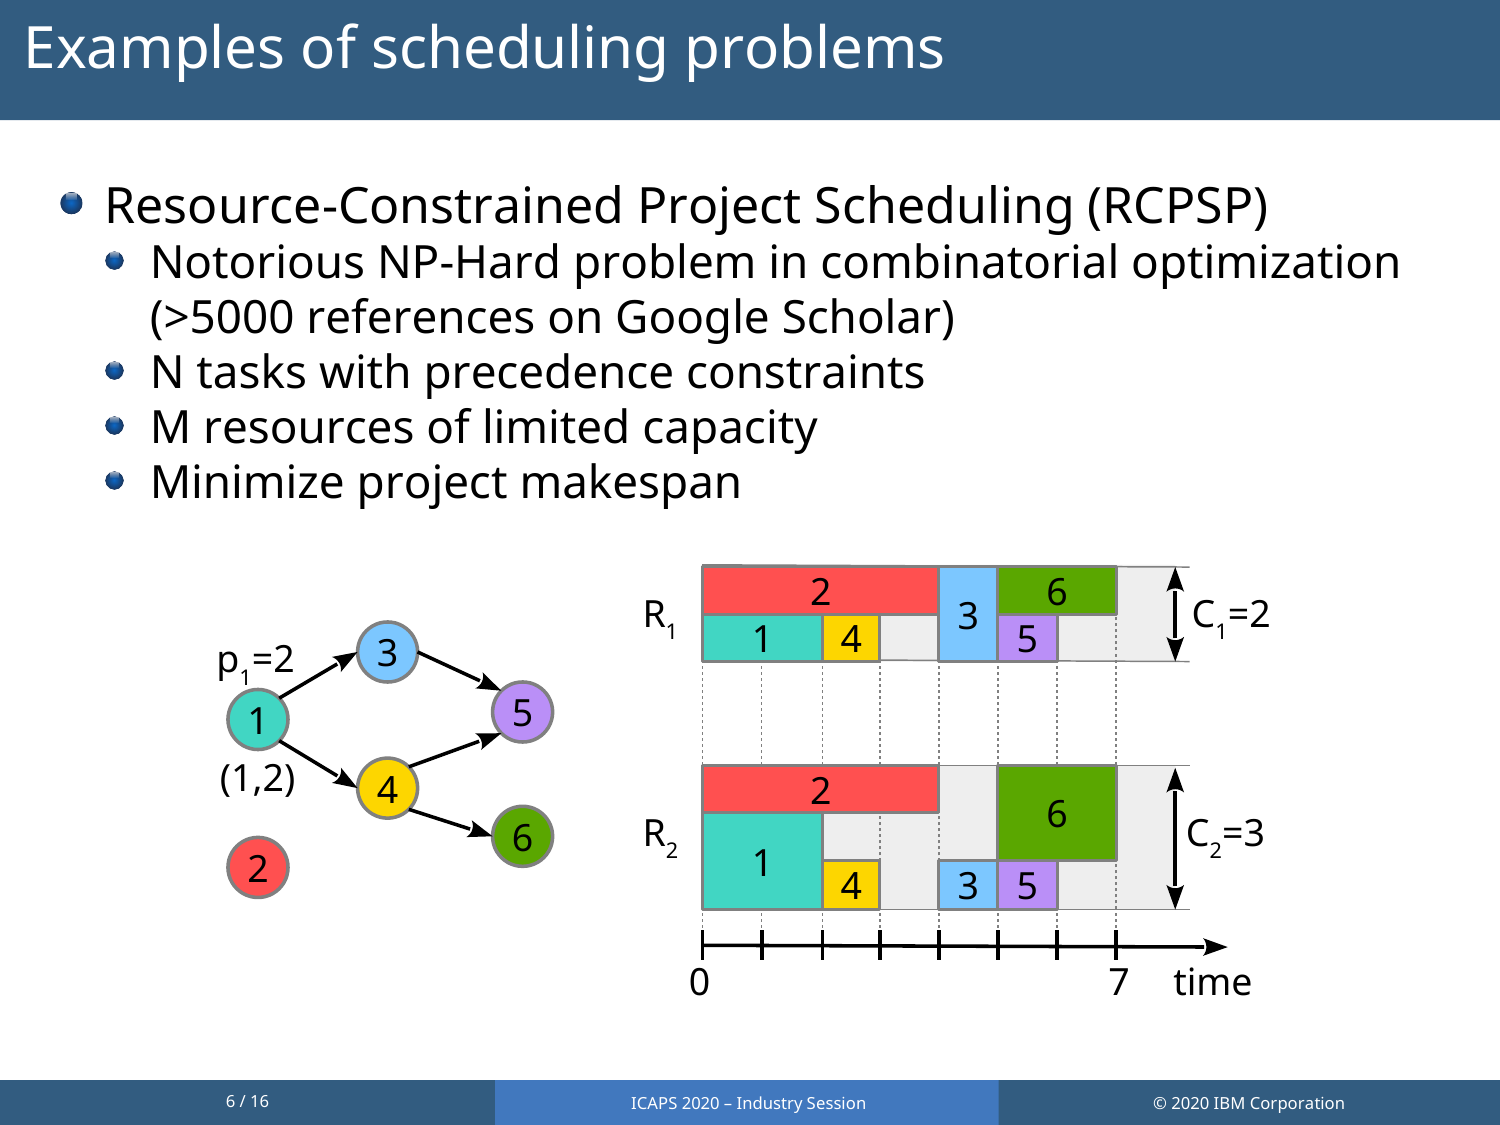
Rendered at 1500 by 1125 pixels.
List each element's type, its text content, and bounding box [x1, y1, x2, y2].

text_box p1=2 [201, 627, 315, 697]
text_box 0 [674, 950, 726, 1011]
text_box time [1158, 950, 1265, 1011]
text_box [823, 766, 997, 909]
list Resource-Constrained Project Scheduling (RCPSP) Notorious NP-Hard problem in combinatorial optimization (>5000 references on Google Scholar) N tasks with precedence constraints M resources of limited capacity Minimize project makespan [45, 165, 1441, 1036]
text_box 6 [997, 765, 1117, 861]
text_box 5 [997, 615, 1058, 662]
text_box 3 [938, 566, 997, 662]
text_box 4 [822, 614, 880, 662]
text_box (1,2) [205, 746, 311, 806]
text_box 5 [997, 861, 1058, 910]
title Examples of scheduling problems [0, 0, 1500, 121]
text_box C1=2 [1176, 582, 1293, 652]
text_box 4 [822, 860, 880, 910]
text_box 2 [702, 566, 938, 615]
text_box R2 [627, 801, 693, 871]
text_box [880, 615, 938, 659]
text_box 1 [227, 697, 289, 746]
text_box 1 [702, 813, 823, 910]
text_box 6 [997, 566, 1117, 615]
text_box [1058, 766, 1176, 909]
text_box 2 [702, 765, 939, 813]
text_box 6 [492, 806, 553, 867]
text_box C2=3 [1171, 801, 1288, 871]
text_box R1 [627, 582, 693, 652]
text_box 3 [357, 621, 418, 683]
text_box 3 [938, 860, 997, 910]
text_box 5 [492, 681, 553, 743]
text_box 1 [702, 615, 822, 662]
text_box 7 [1093, 950, 1145, 1011]
text_box 4 [357, 758, 418, 819]
text_box 2 [227, 837, 289, 898]
text_box [1058, 568, 1176, 660]
